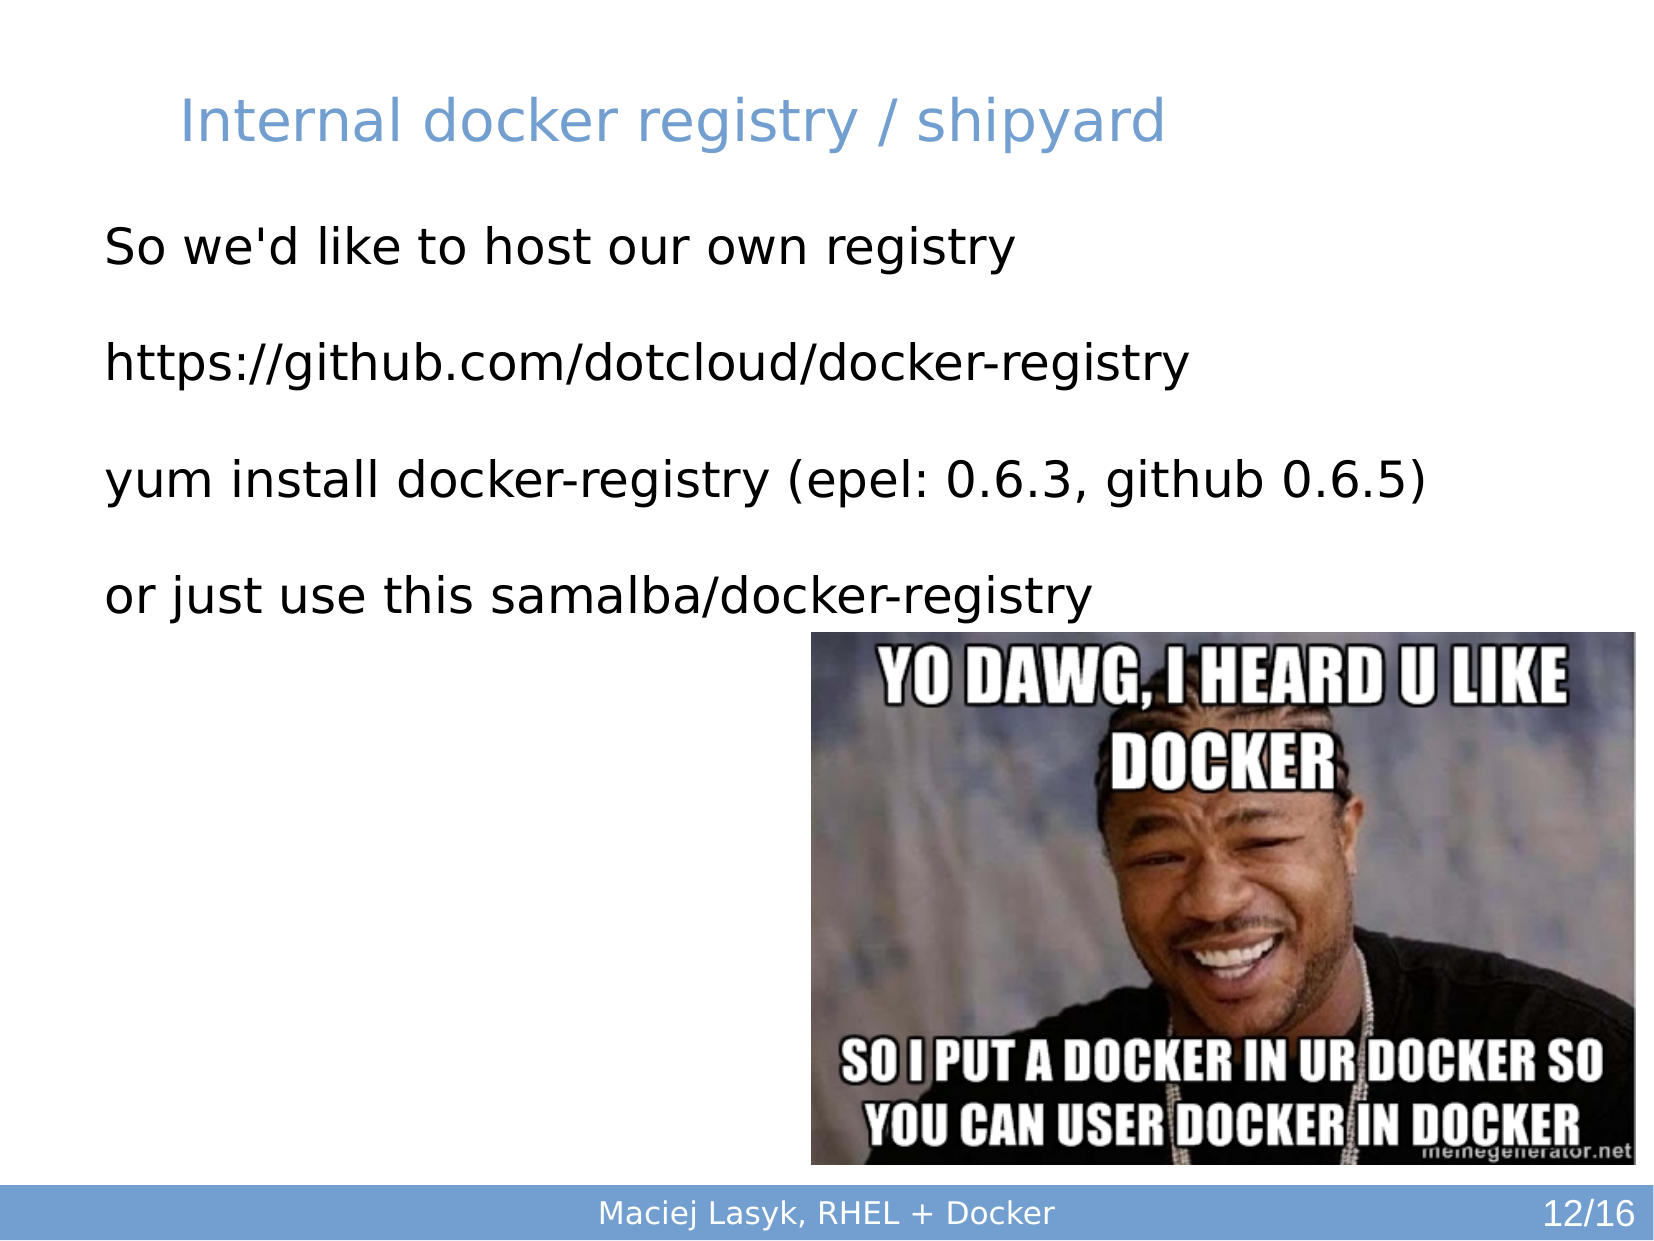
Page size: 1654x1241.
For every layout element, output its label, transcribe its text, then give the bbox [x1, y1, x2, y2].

text_box [0, 1185, 1527, 1241]
text_box So we'd like to host our own registry https://github.com/dotcloud/docker-registry yum install docker-registry (epel: 0.6.3, github 0.6.5) or just use this samalba/docker-registry [90, 210, 1444, 633]
text_box Internal docker registry / shipyard [164, 79, 1183, 163]
text_box Maciej Lasyk, RHEL + Docker [583, 1188, 1071, 1240]
picture [811, 632, 1636, 1165]
text_box 12/16 [1527, 1185, 1651, 1241]
